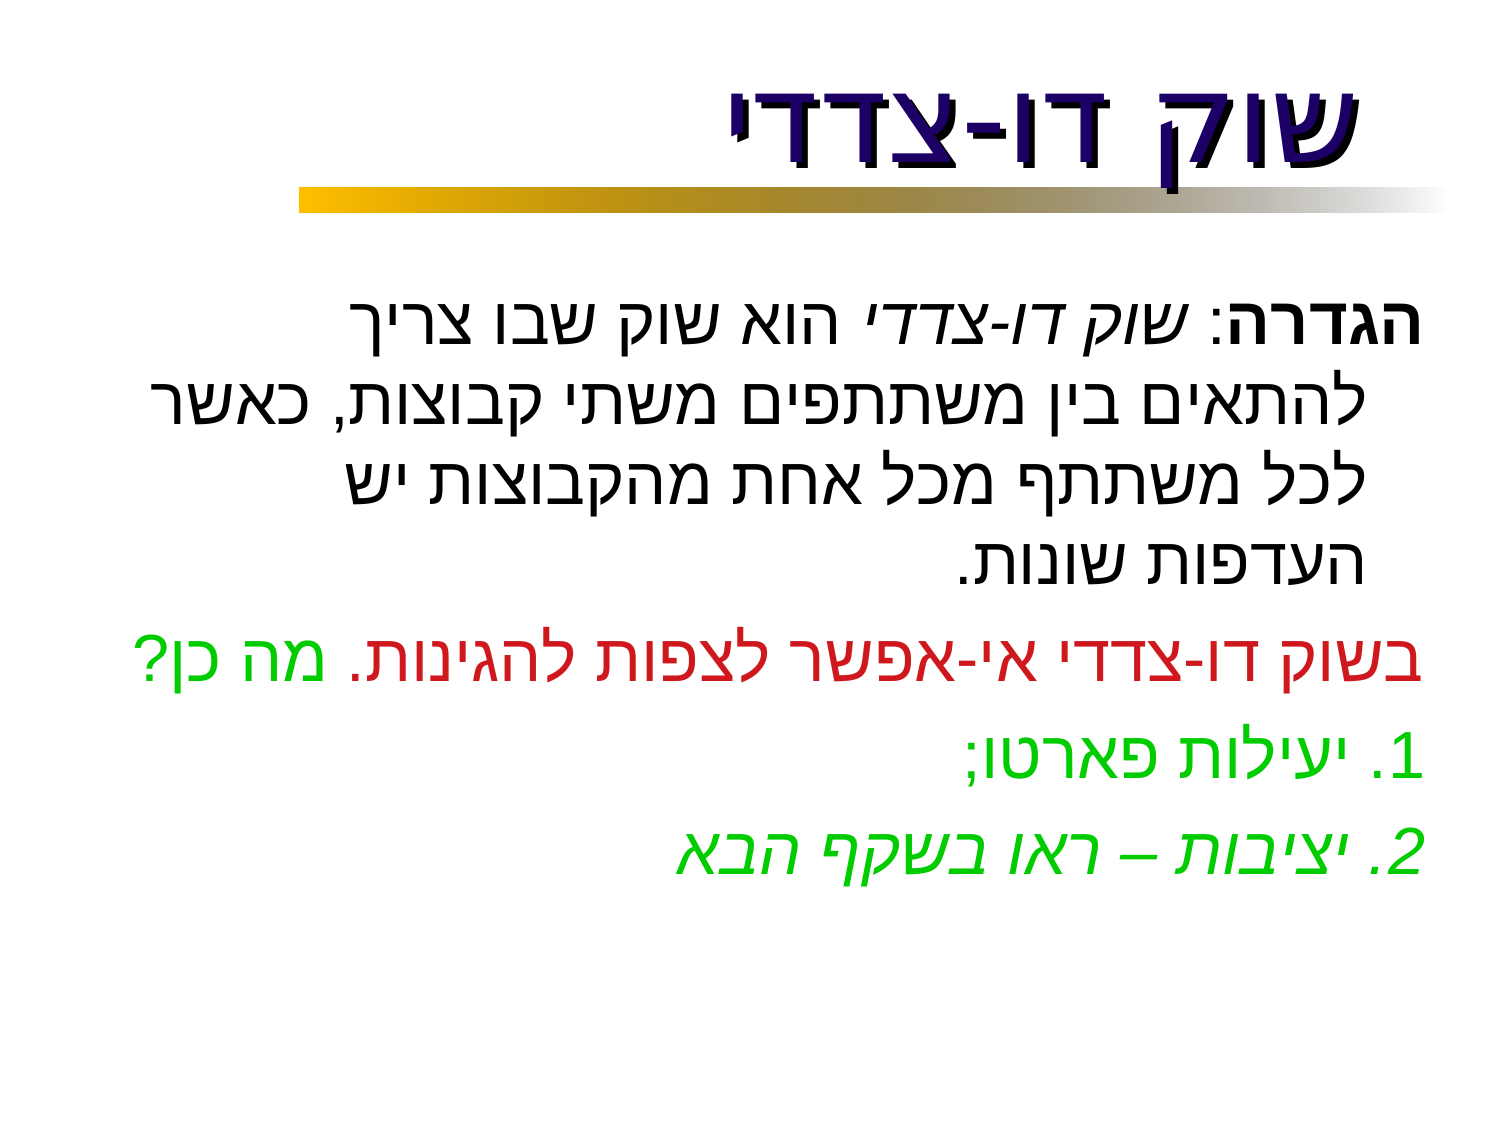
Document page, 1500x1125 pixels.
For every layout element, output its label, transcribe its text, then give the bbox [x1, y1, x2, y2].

title שוק דו-צדדי [74, 29, 1375, 196]
list הגדרה: שוק דו-צדדי הוא שוק שבו צריך להתאים בין משתתפים משתי קבוצות, כאשר לכל משתתף מכל אחת מהקבוצות יש העדפות שונות. בשוק דו-צדדי אי-אפשר לצפות להגינות. מה כן? 1. יעילות פארטו; 2. יציבות – ראו בשקף הבא [90, 270, 1440, 1103]
